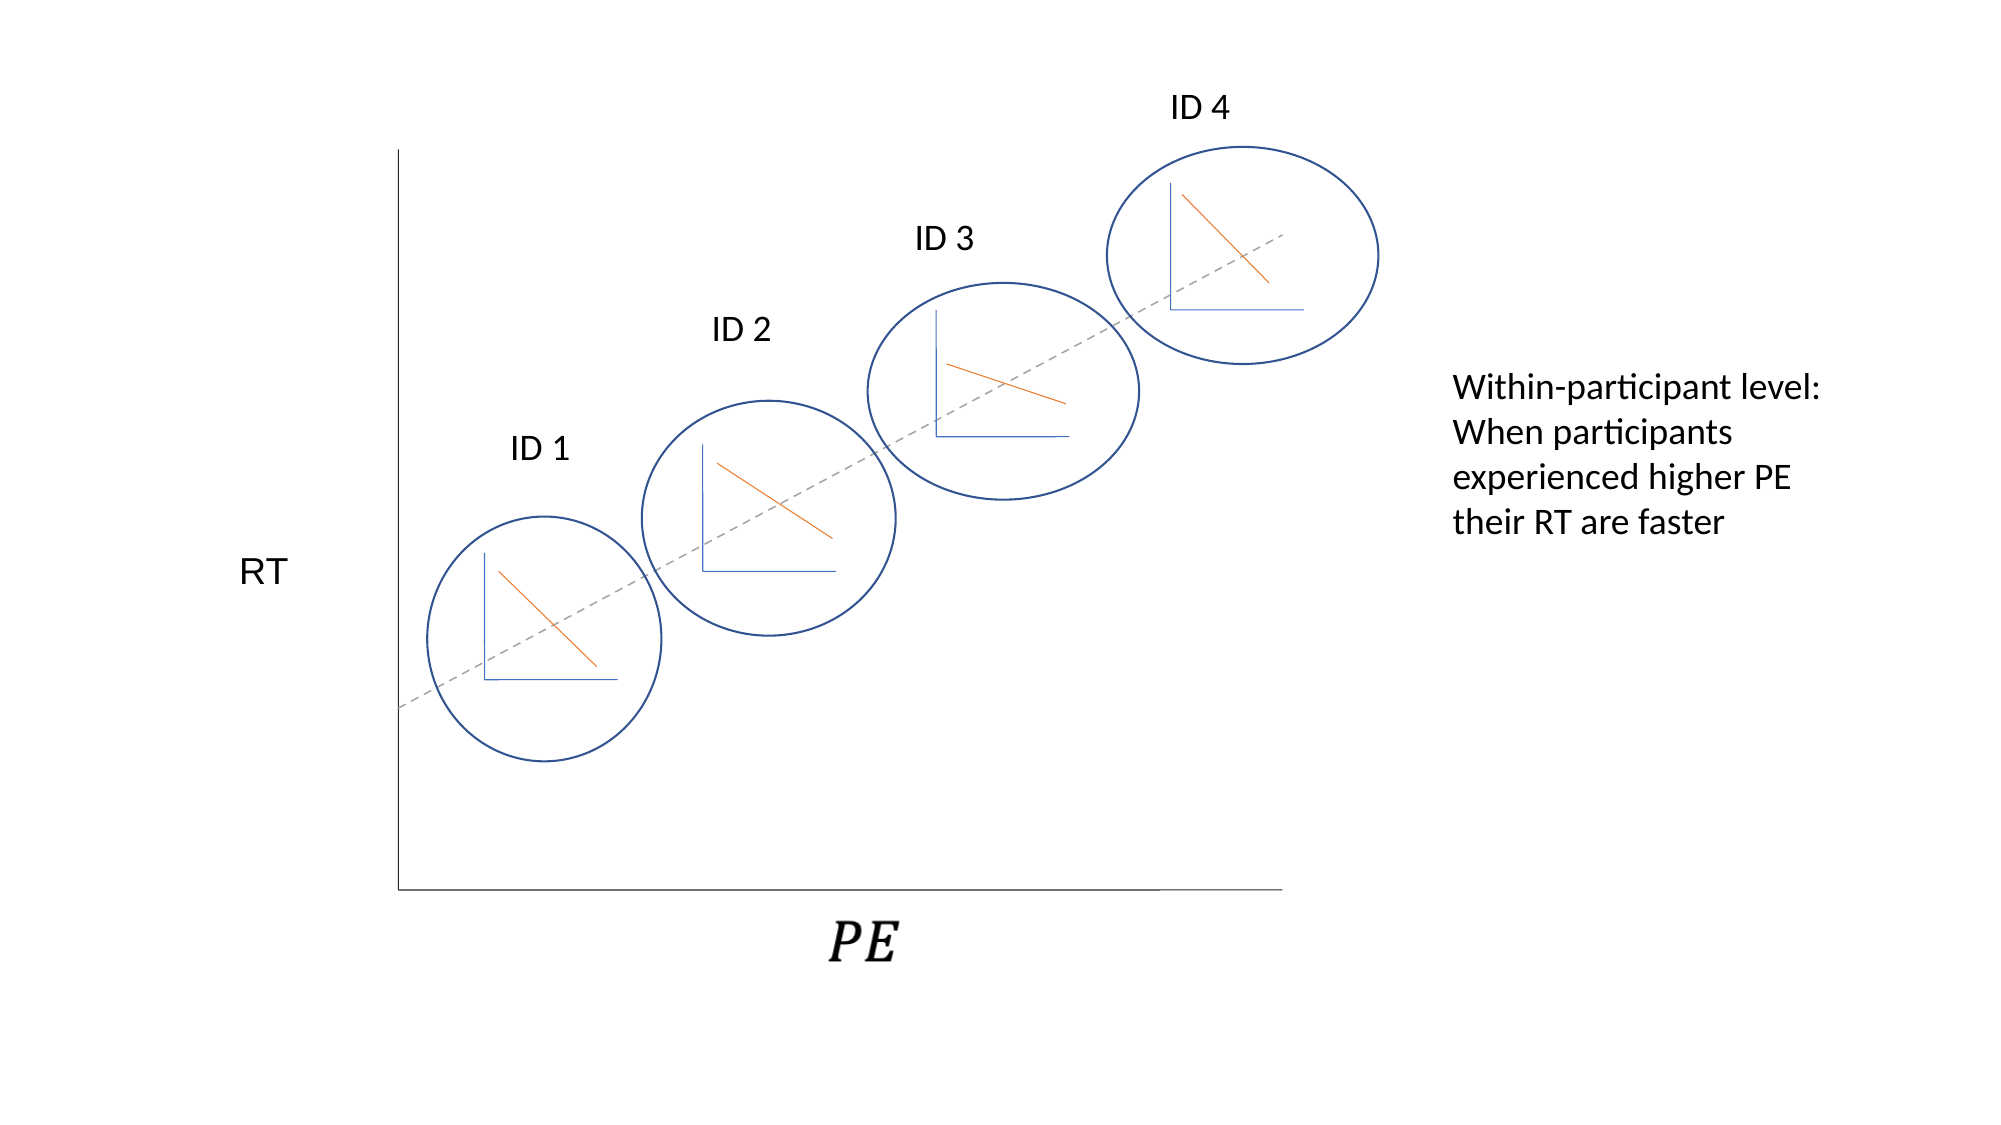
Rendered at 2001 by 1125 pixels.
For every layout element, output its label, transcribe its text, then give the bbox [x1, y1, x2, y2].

text_box [782, 899, 947, 986]
text_box ID 1 [495, 415, 607, 476]
text_box Within-participant level: When participants experienced higher PE their RT are faster [1437, 354, 1884, 550]
text_box ID 3 [899, 205, 1012, 266]
text_box ID 2 [696, 296, 809, 356]
text_box RT [224, 543, 378, 601]
text_box ID 4 [1155, 74, 1267, 135]
